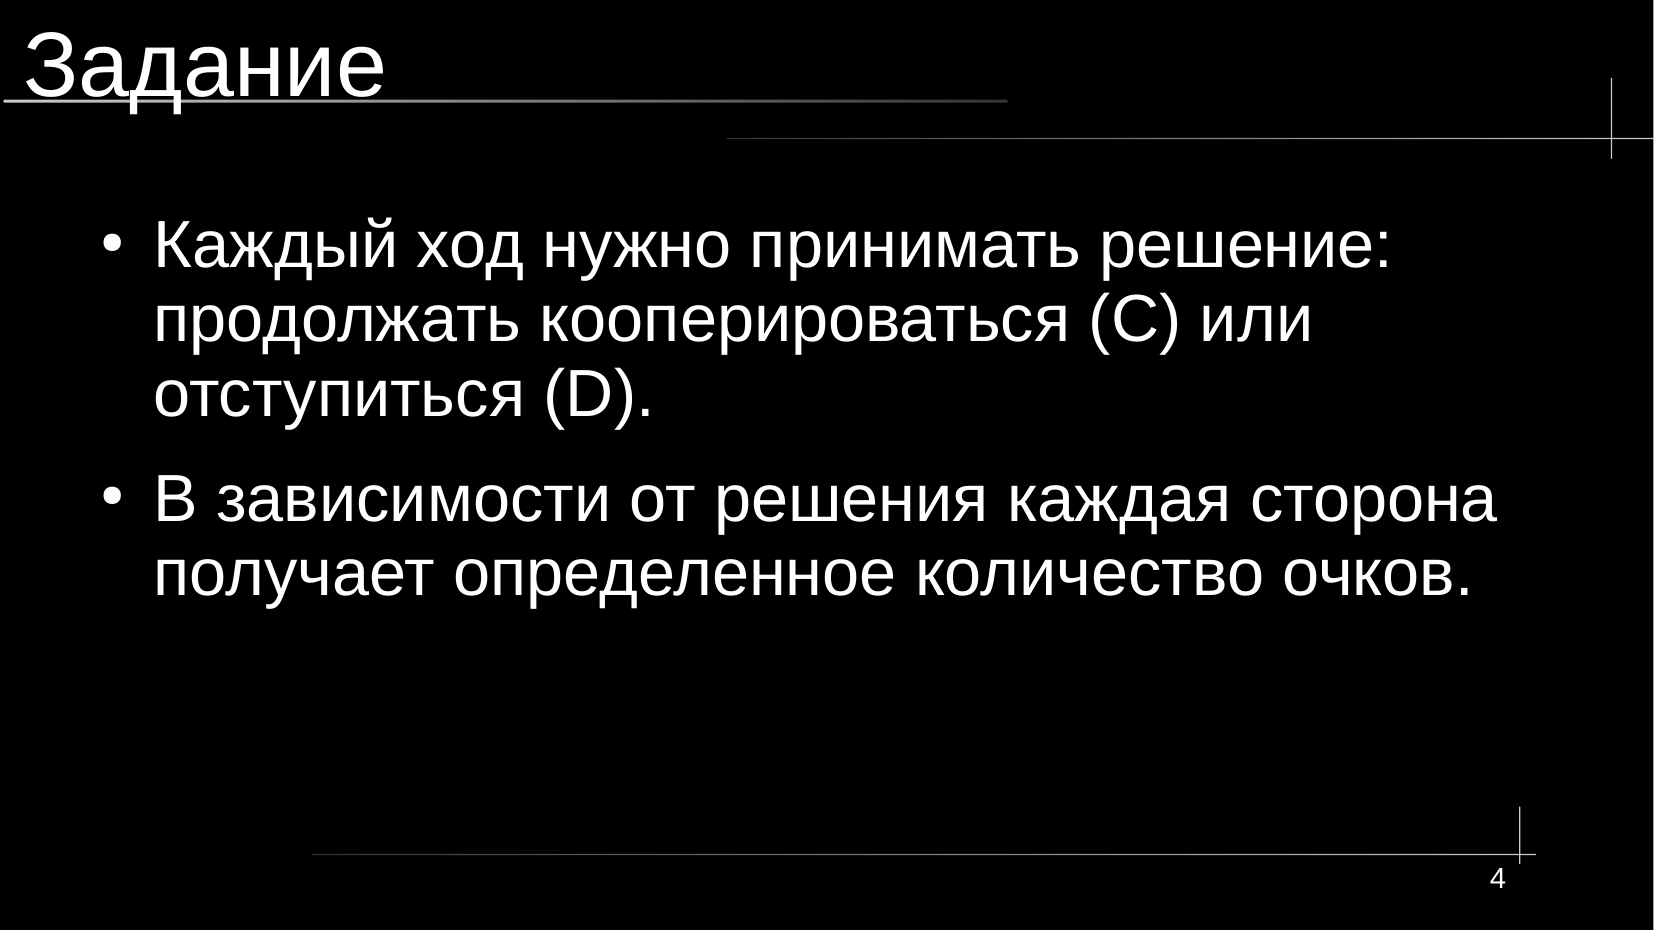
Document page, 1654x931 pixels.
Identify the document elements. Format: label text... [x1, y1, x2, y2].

title Задание [23, 11, 1589, 119]
list Каждый ход нужно принимать решение: продолжать кооперироваться (C) или отступиться (D). В зависимости от решения каждая сторона получает определенное количество очков. [82, 206, 1595, 857]
